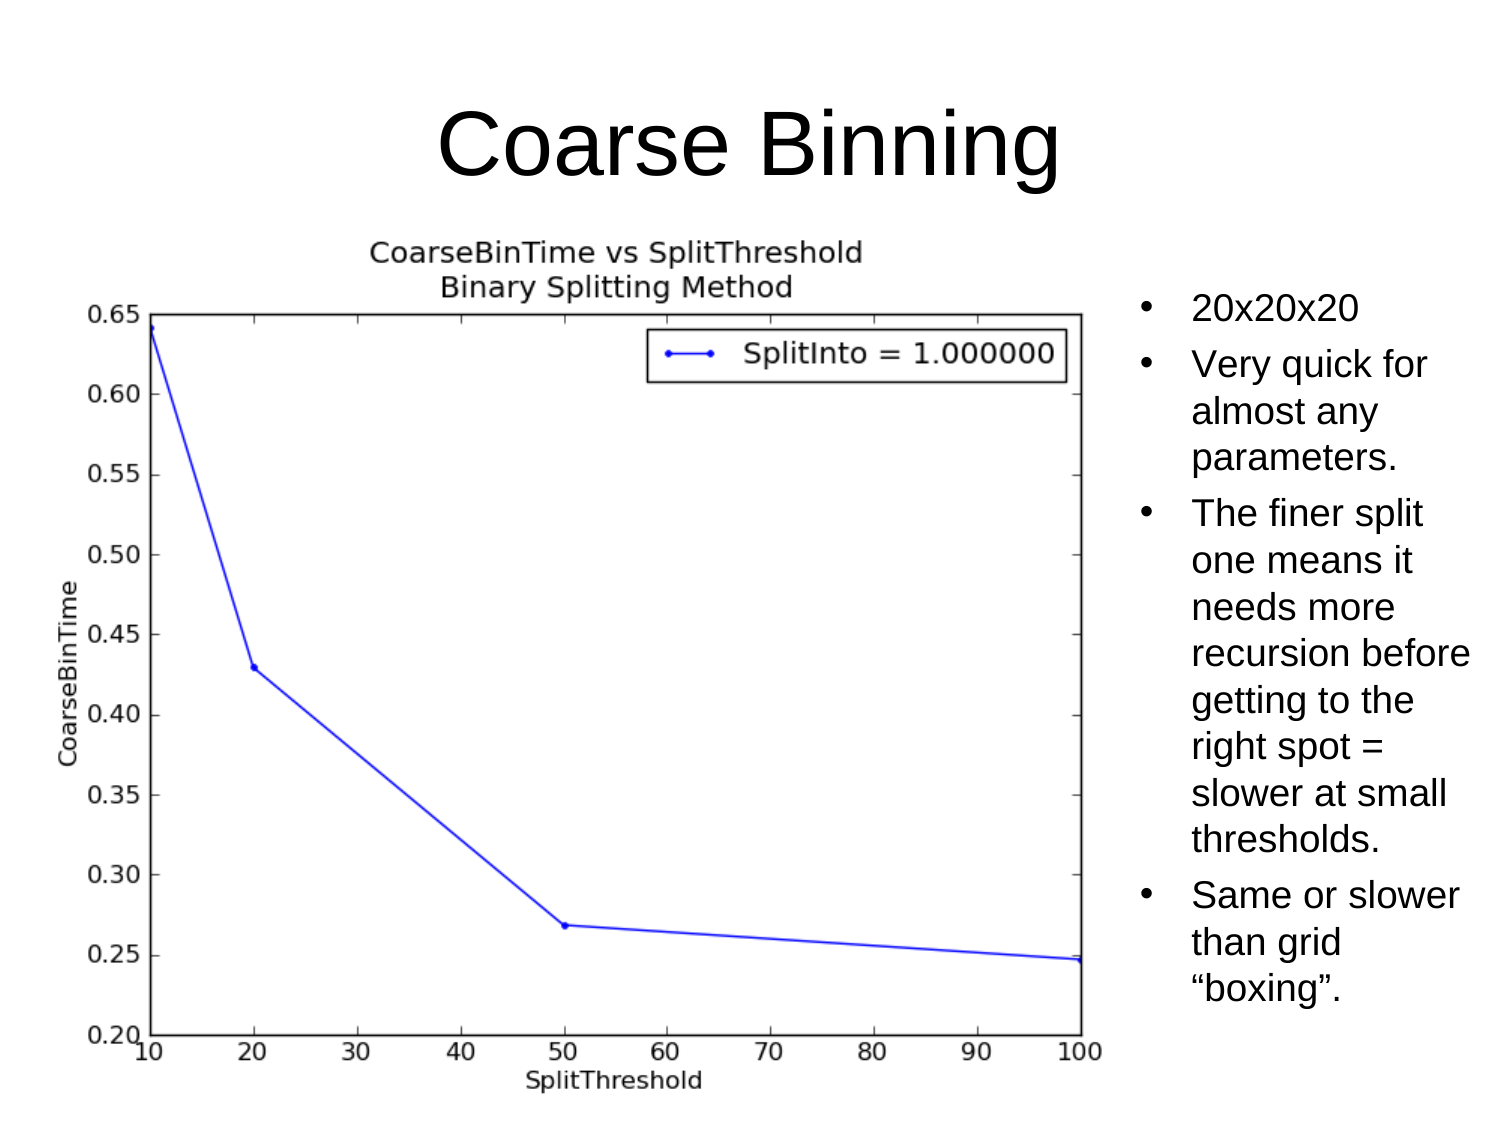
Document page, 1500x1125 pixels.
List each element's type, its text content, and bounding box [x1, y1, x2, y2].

title Coarse Binning [75, 45, 1426, 233]
picture [0, 224, 1201, 1125]
list 20x20x20 Very quick for almost any parameters. The finer split one means it needs more recursion before getting to the right spot = slower at small thresholds. Same or slower than grid “boxing”. [1125, 275, 1488, 1018]
